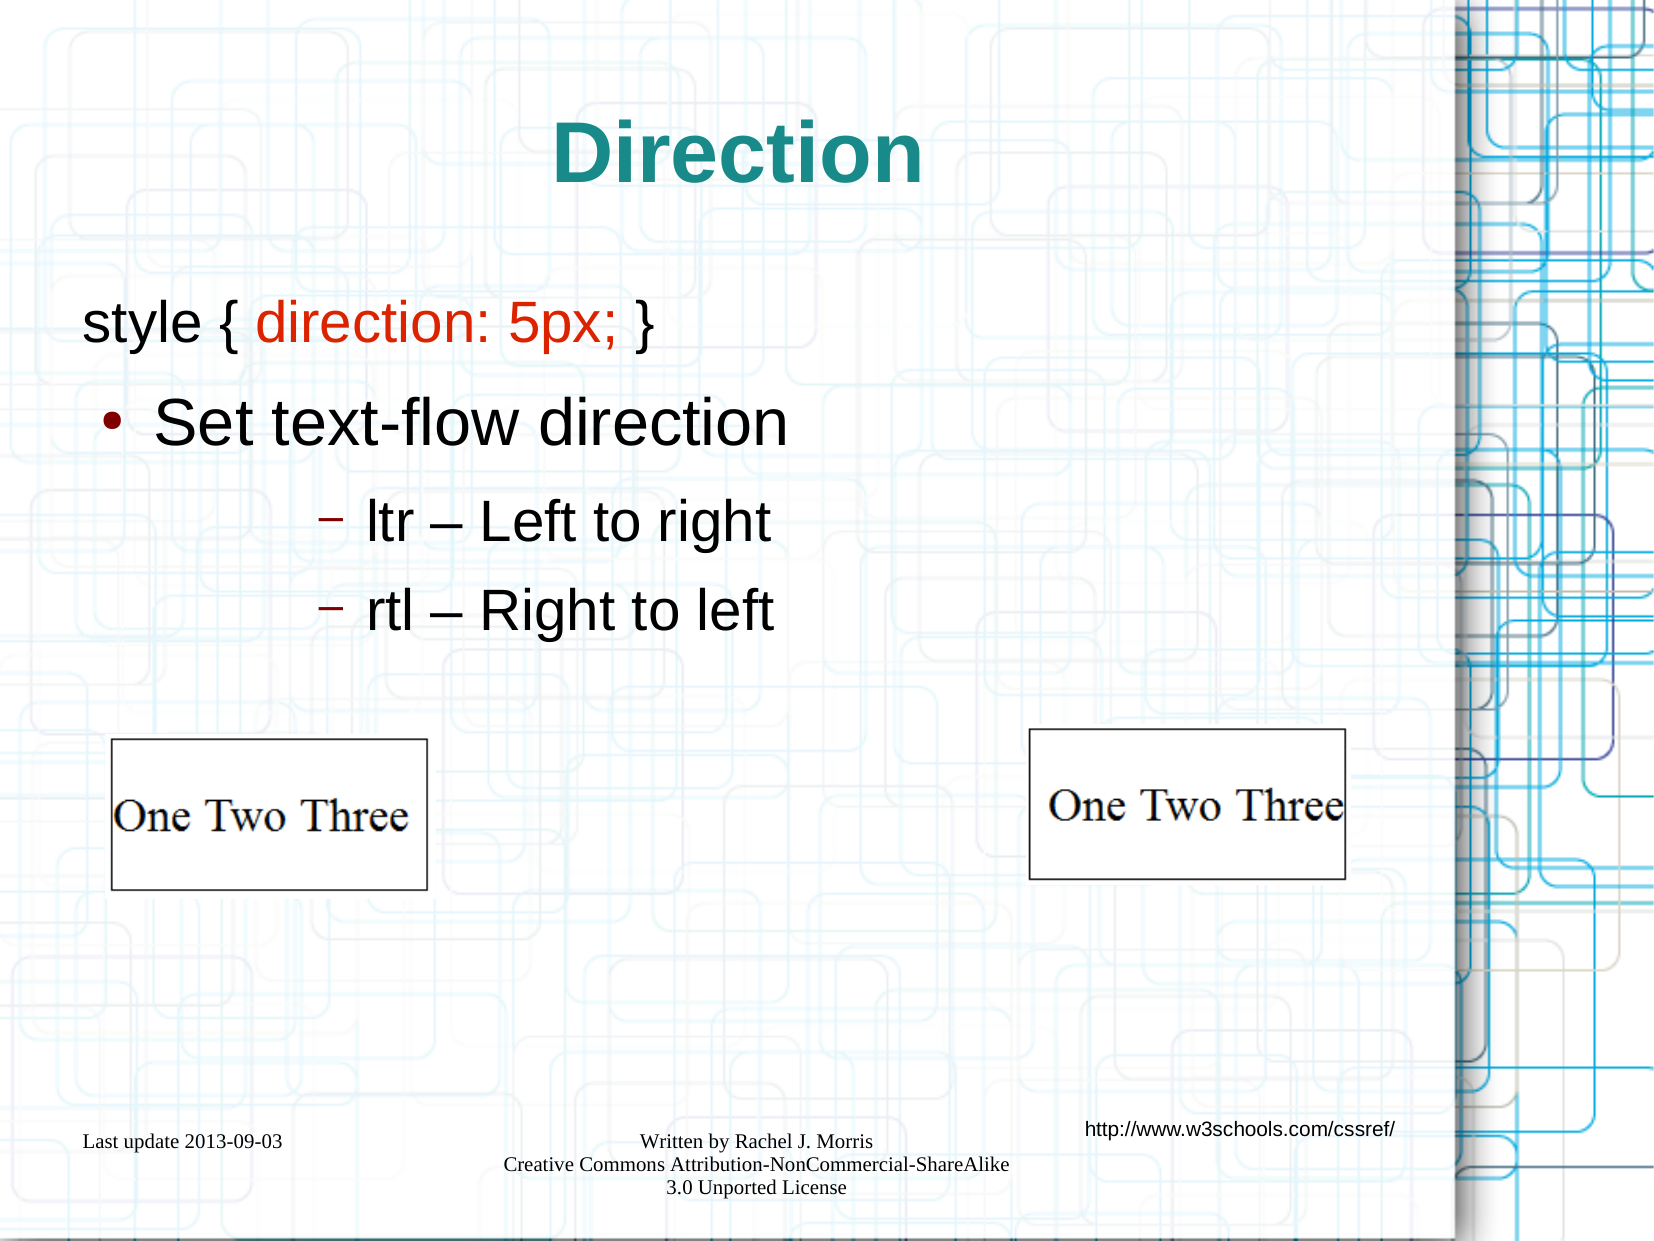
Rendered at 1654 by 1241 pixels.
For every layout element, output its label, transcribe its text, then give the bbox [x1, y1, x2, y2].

text_box http://www.w3schools.com/cssref/ [1050, 1110, 1411, 1149]
list style { direction: 5px; } Set text-flow direction ltr – Left to right rtl – Right to left [82, 290, 1418, 1010]
title Direction [59, 49, 1418, 257]
picture [0, 0, 1654, 1241]
